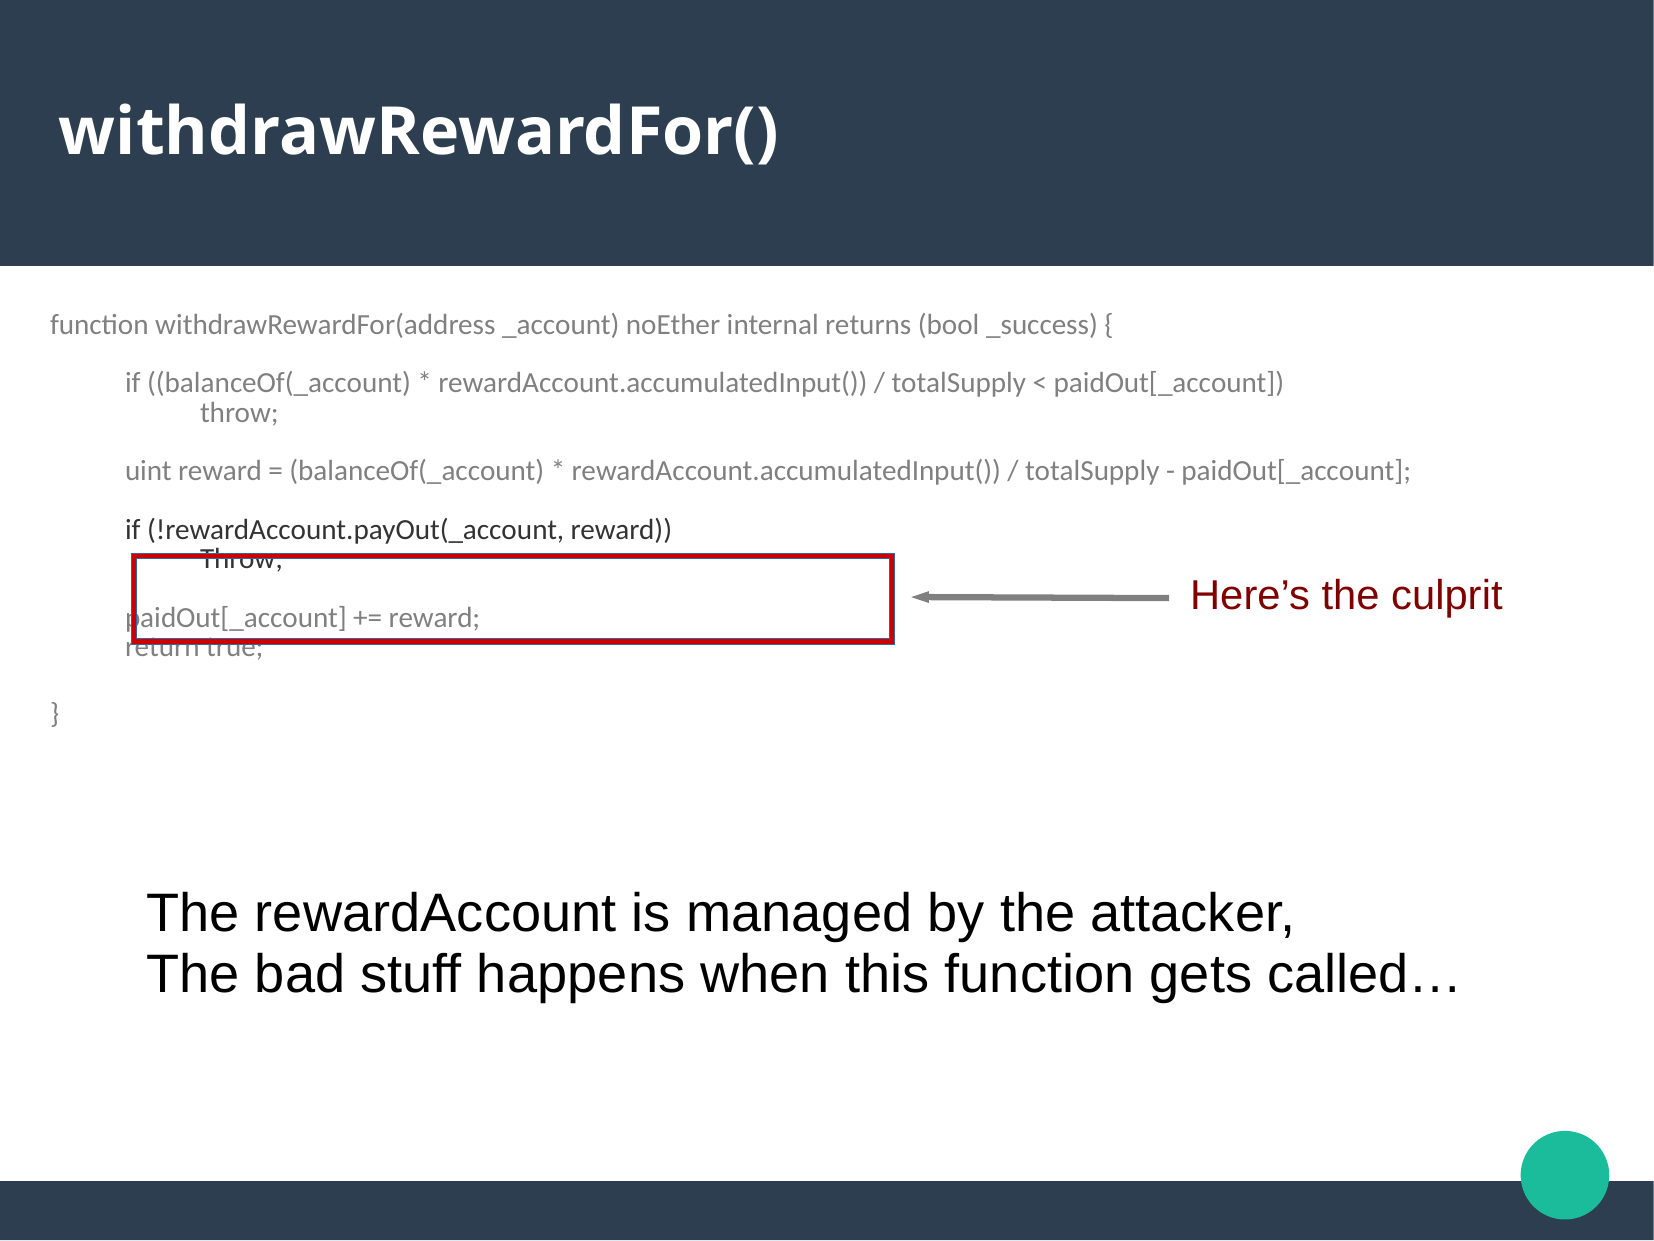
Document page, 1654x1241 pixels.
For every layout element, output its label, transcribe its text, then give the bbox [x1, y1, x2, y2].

text_box [131, 553, 895, 645]
text_box function withdrawRewardFor(address _account) noEther internal returns (bool _success) { if ((balanceOf(_account) * rewardAccount.accumulatedInput()) / totalSupply < paidOut[_account]) throw; uint reward = (balanceOf(_account) * rewardAccount.accumulatedInput()) / totalSupply - paidOut[_account]; if (!rewardAccount.payOut(_account, reward)) Throw; paidOut[_account] += reward; return true; } [35, 305, 1518, 844]
title withdrawRewardFor() [59, 49, 1595, 207]
text_box Here’s the culprit [1185, 564, 1507, 673]
text_box The rewardAccount is managed by the attacker, The bad stuff happens when this function gets called… [131, 875, 1555, 1017]
